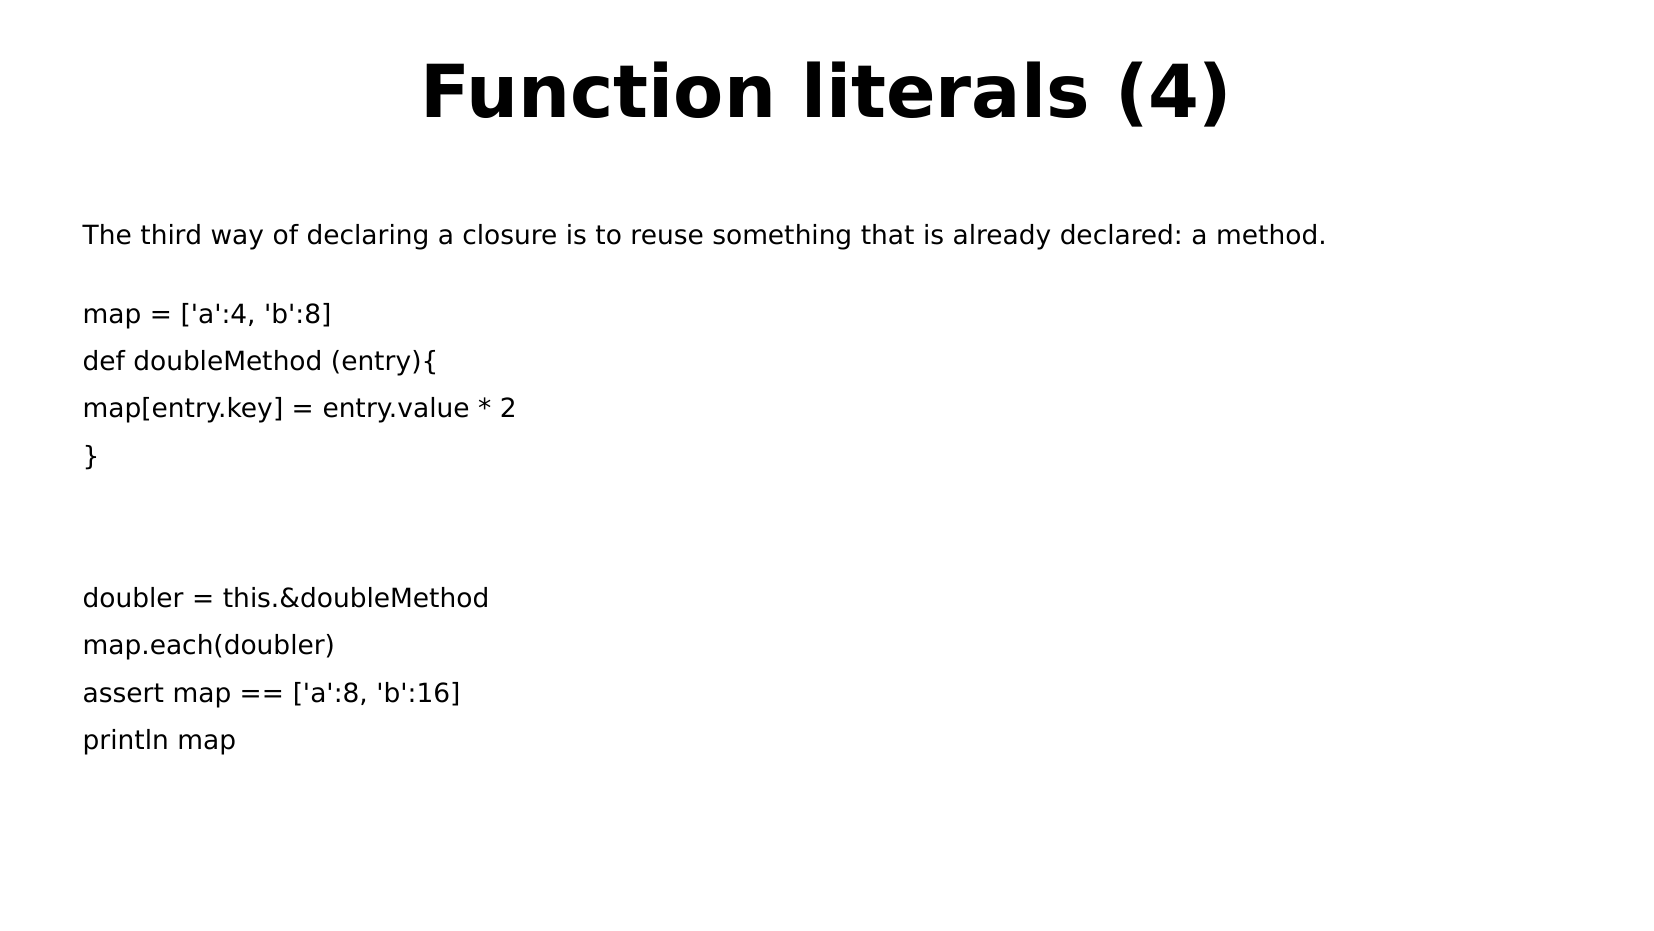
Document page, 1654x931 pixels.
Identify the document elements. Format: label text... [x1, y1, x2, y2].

title Function literals (4) [82, 37, 1571, 147]
list The third way of declaring a closure is to reuse something that is already declared: a method. map = ['a':4, 'b':8] def doubleMethod (entry){ map[entry.key] = entry.value * 2 } doubler = this.&doubleMethod map.each(doubler) assert map == ['a':8, 'b':16] println map [82, 217, 1571, 758]
